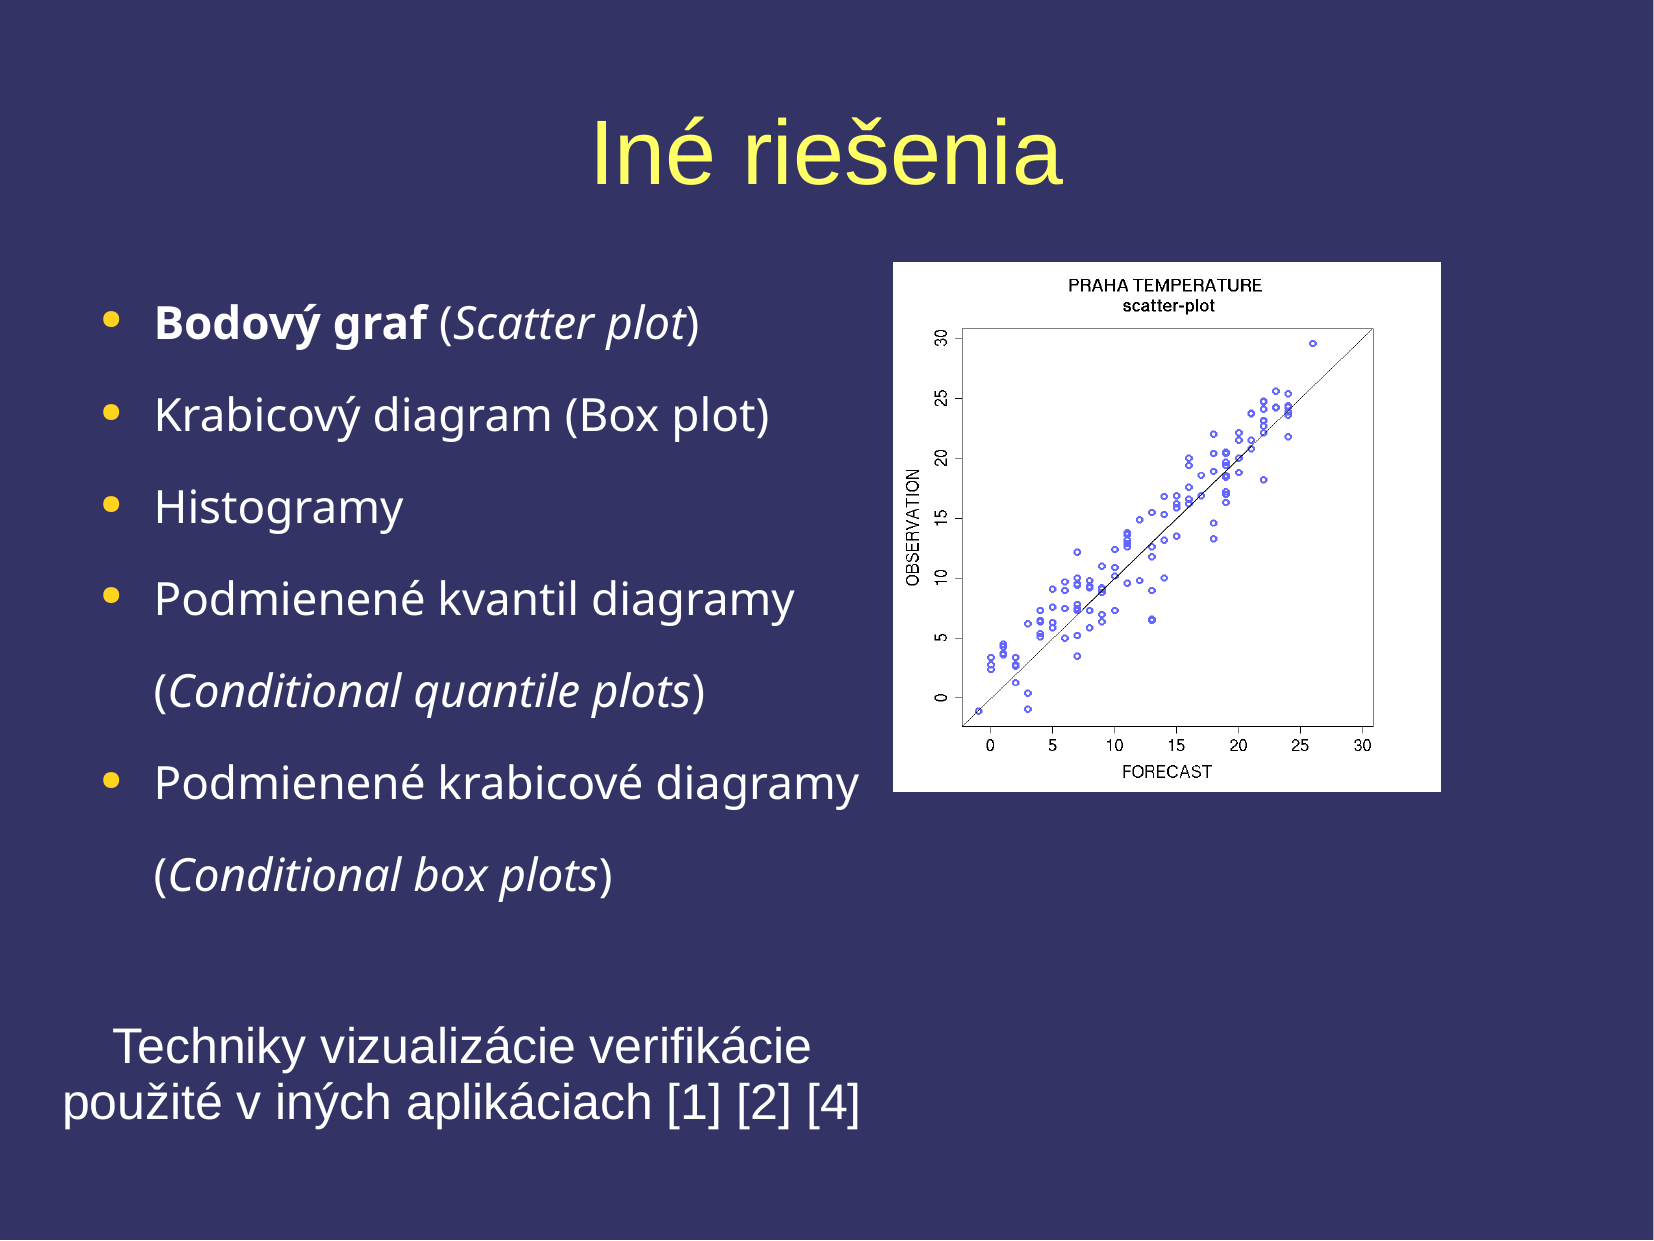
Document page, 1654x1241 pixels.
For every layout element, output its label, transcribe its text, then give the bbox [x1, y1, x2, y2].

title Iné riešenia [82, 49, 1571, 257]
picture [893, 262, 1441, 792]
list Bodový graf (Scatter plot) Krabicový diagram (Box plot) Histogramy Podmienené kvantil diagramy (Conditional quantile plots) Podmienené krabicové diagramy (Conditional box plots) [82, 290, 1571, 1109]
text_box Techniky vizualizácie verifikácie použité v iných aplikáciach [1] [2] [4] [47, 1010, 922, 1193]
